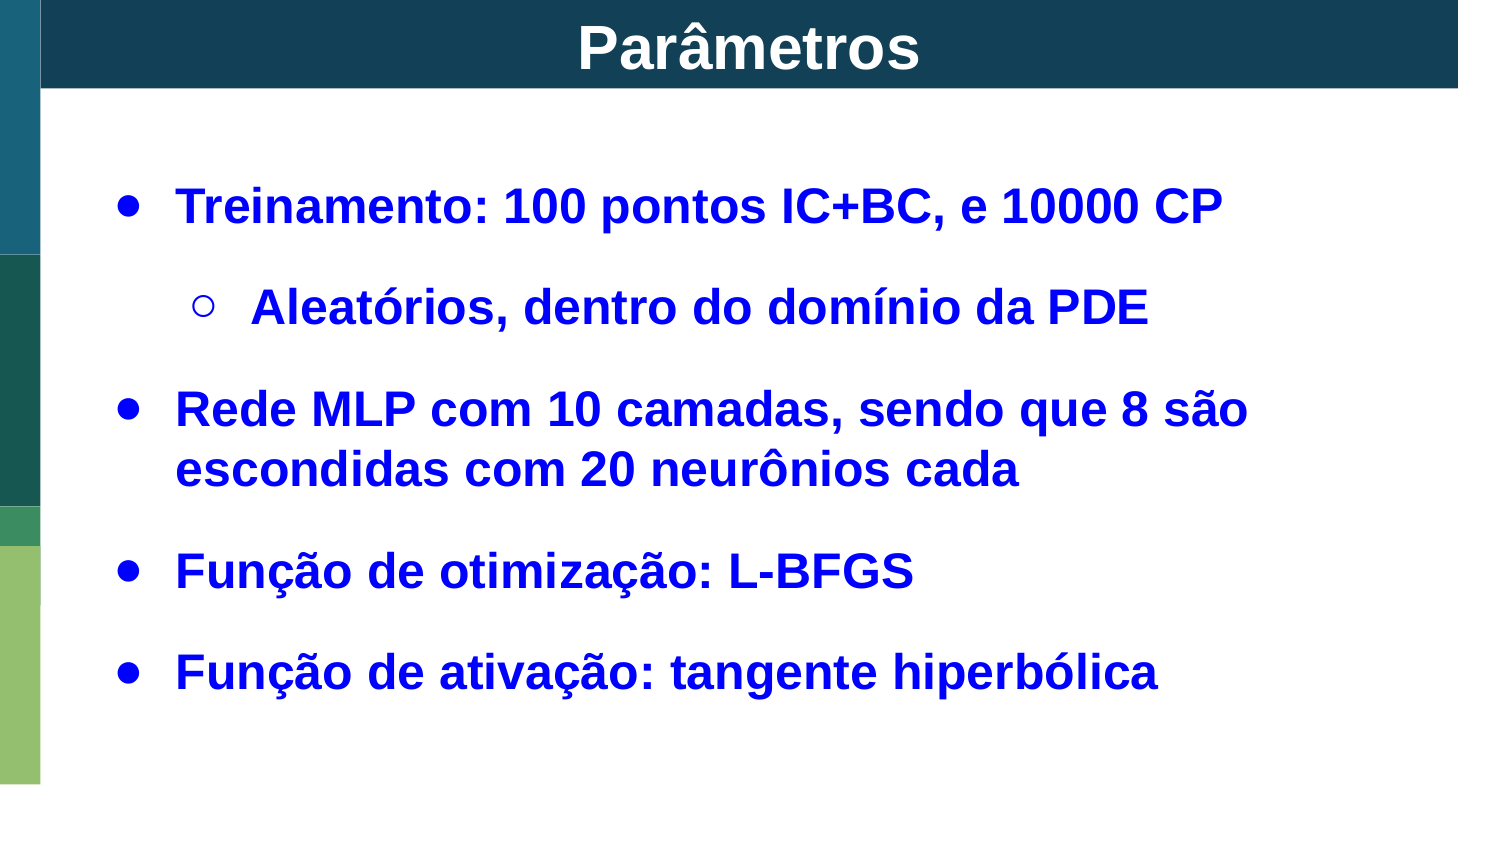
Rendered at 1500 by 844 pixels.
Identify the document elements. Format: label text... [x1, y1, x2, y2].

text_box Parâmetros [40, 0, 1458, 89]
text_box Treinamento: 100 pontos IC+BC, e 10000 CP Aleatórios, dentro do domínio da PDE Rede MLP com 10 camadas, sendo que 8 são escondidas com 20 neurônios cada Função de otimização: L-BFGS Função de ativação: tangente hiperbólica [85, 158, 1448, 797]
